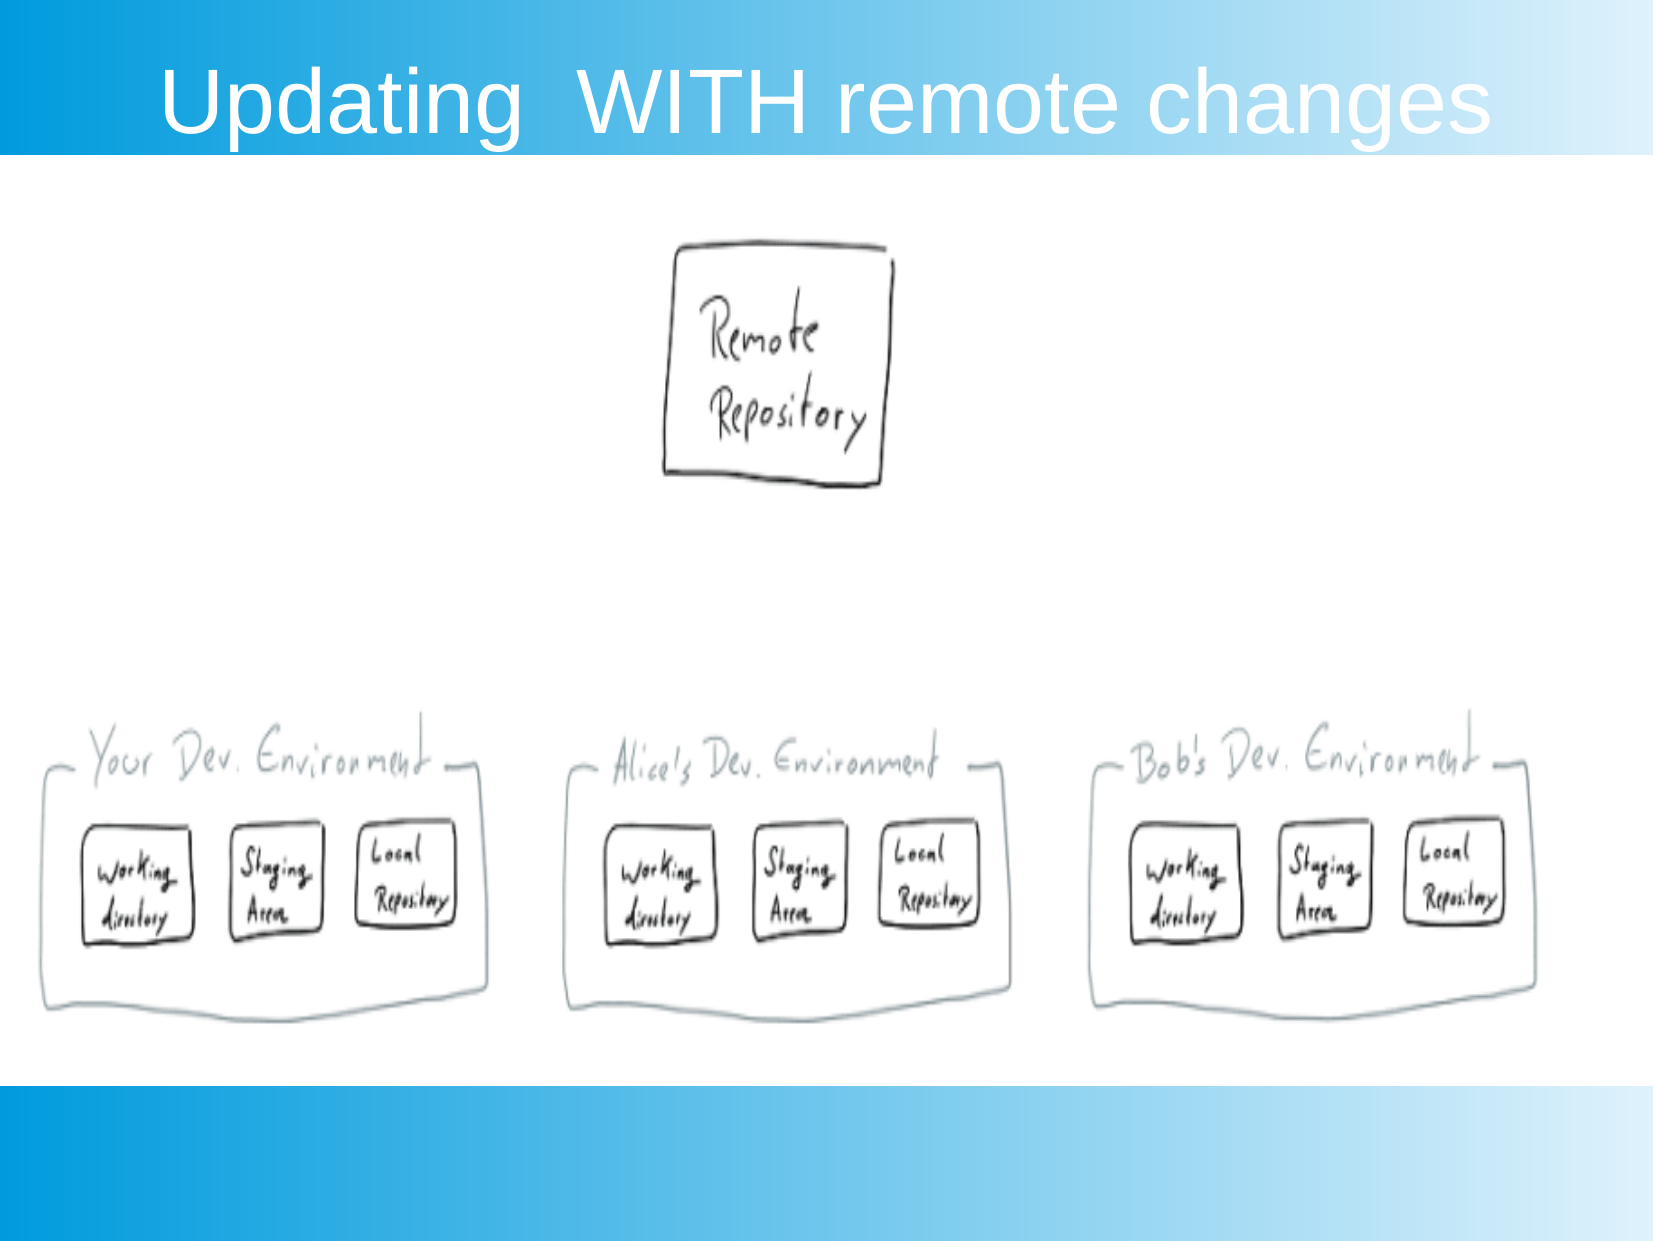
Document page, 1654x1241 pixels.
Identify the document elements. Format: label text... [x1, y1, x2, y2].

title Updating WITH remote changes [82, 49, 1571, 155]
picture [15, 163, 1606, 1081]
